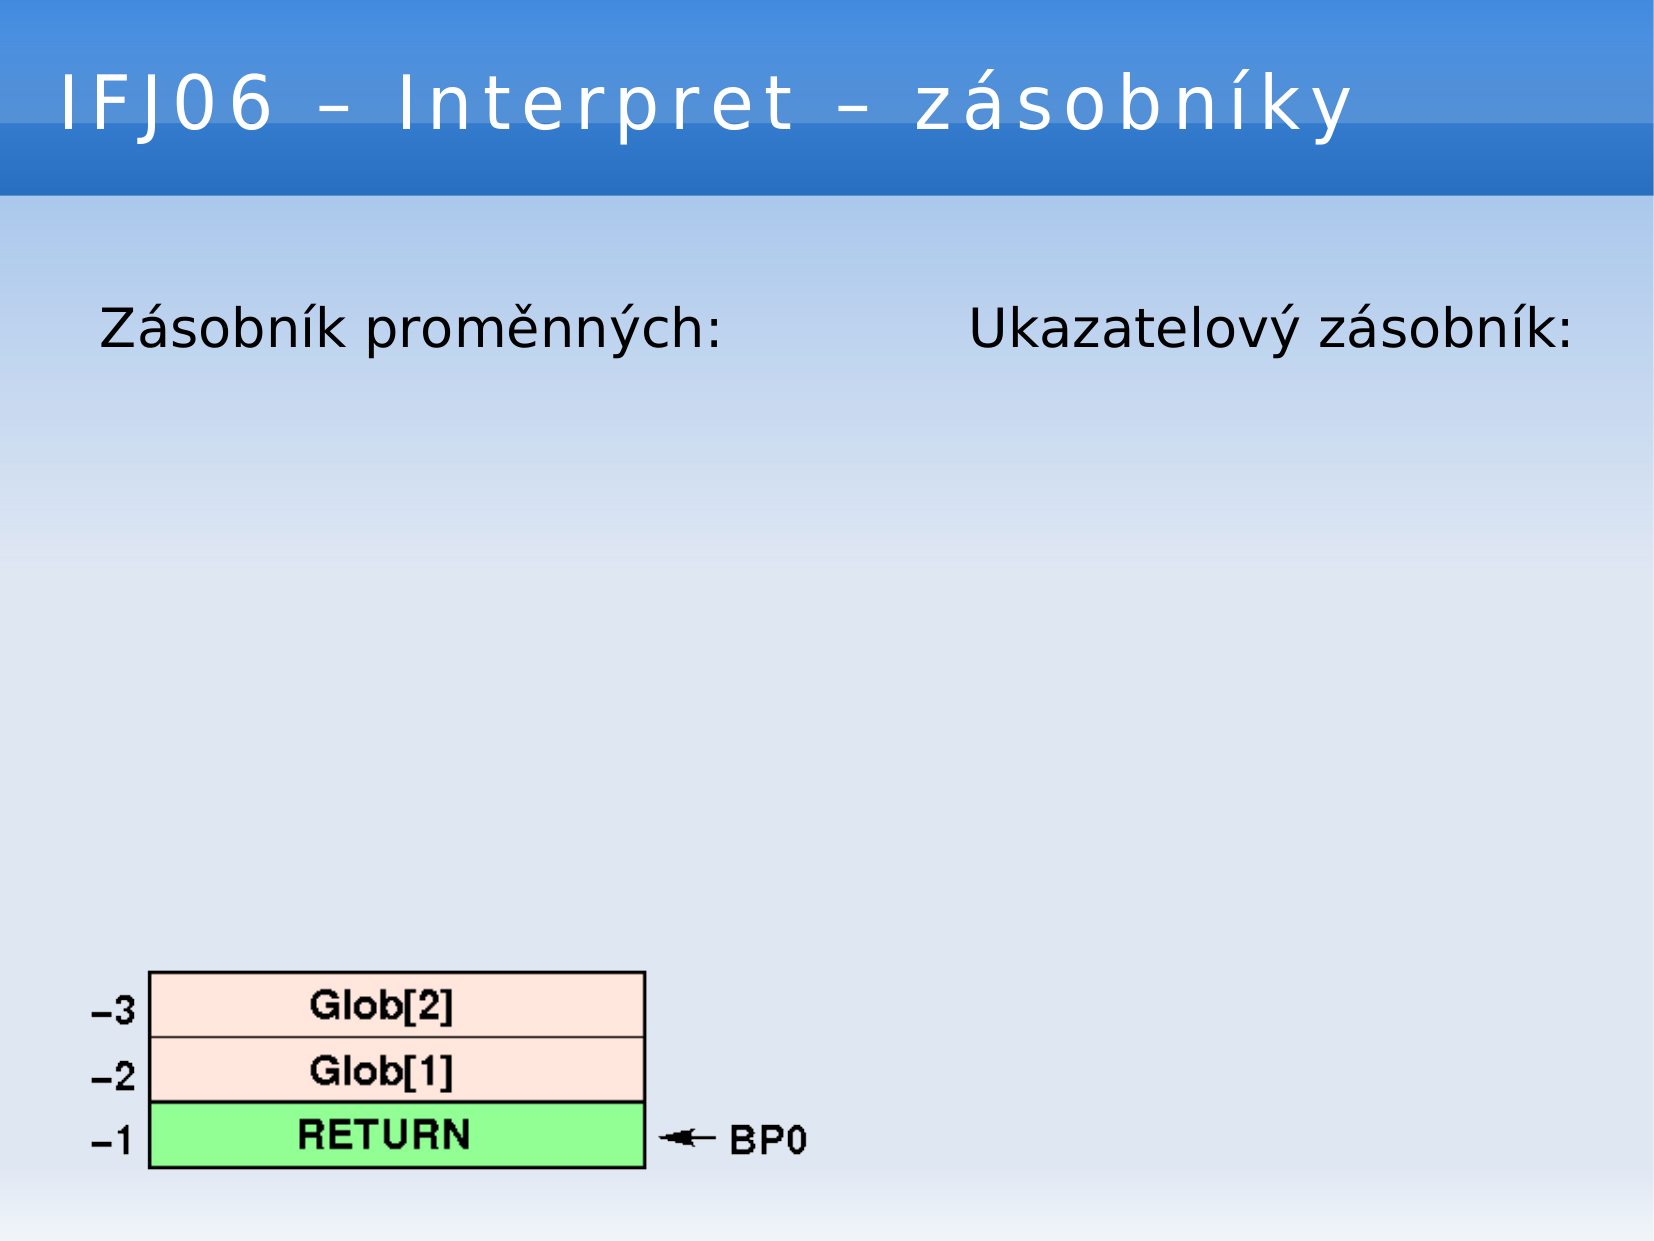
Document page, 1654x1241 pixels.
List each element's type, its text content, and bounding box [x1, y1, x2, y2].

picture [0, 0, 1654, 1241]
title IFJ06 – Interpret – zásobníky [59, 36, 1565, 171]
subtitle Zásobník proměnných: Ukazatelový zásobník: [82, 297, 1595, 1182]
